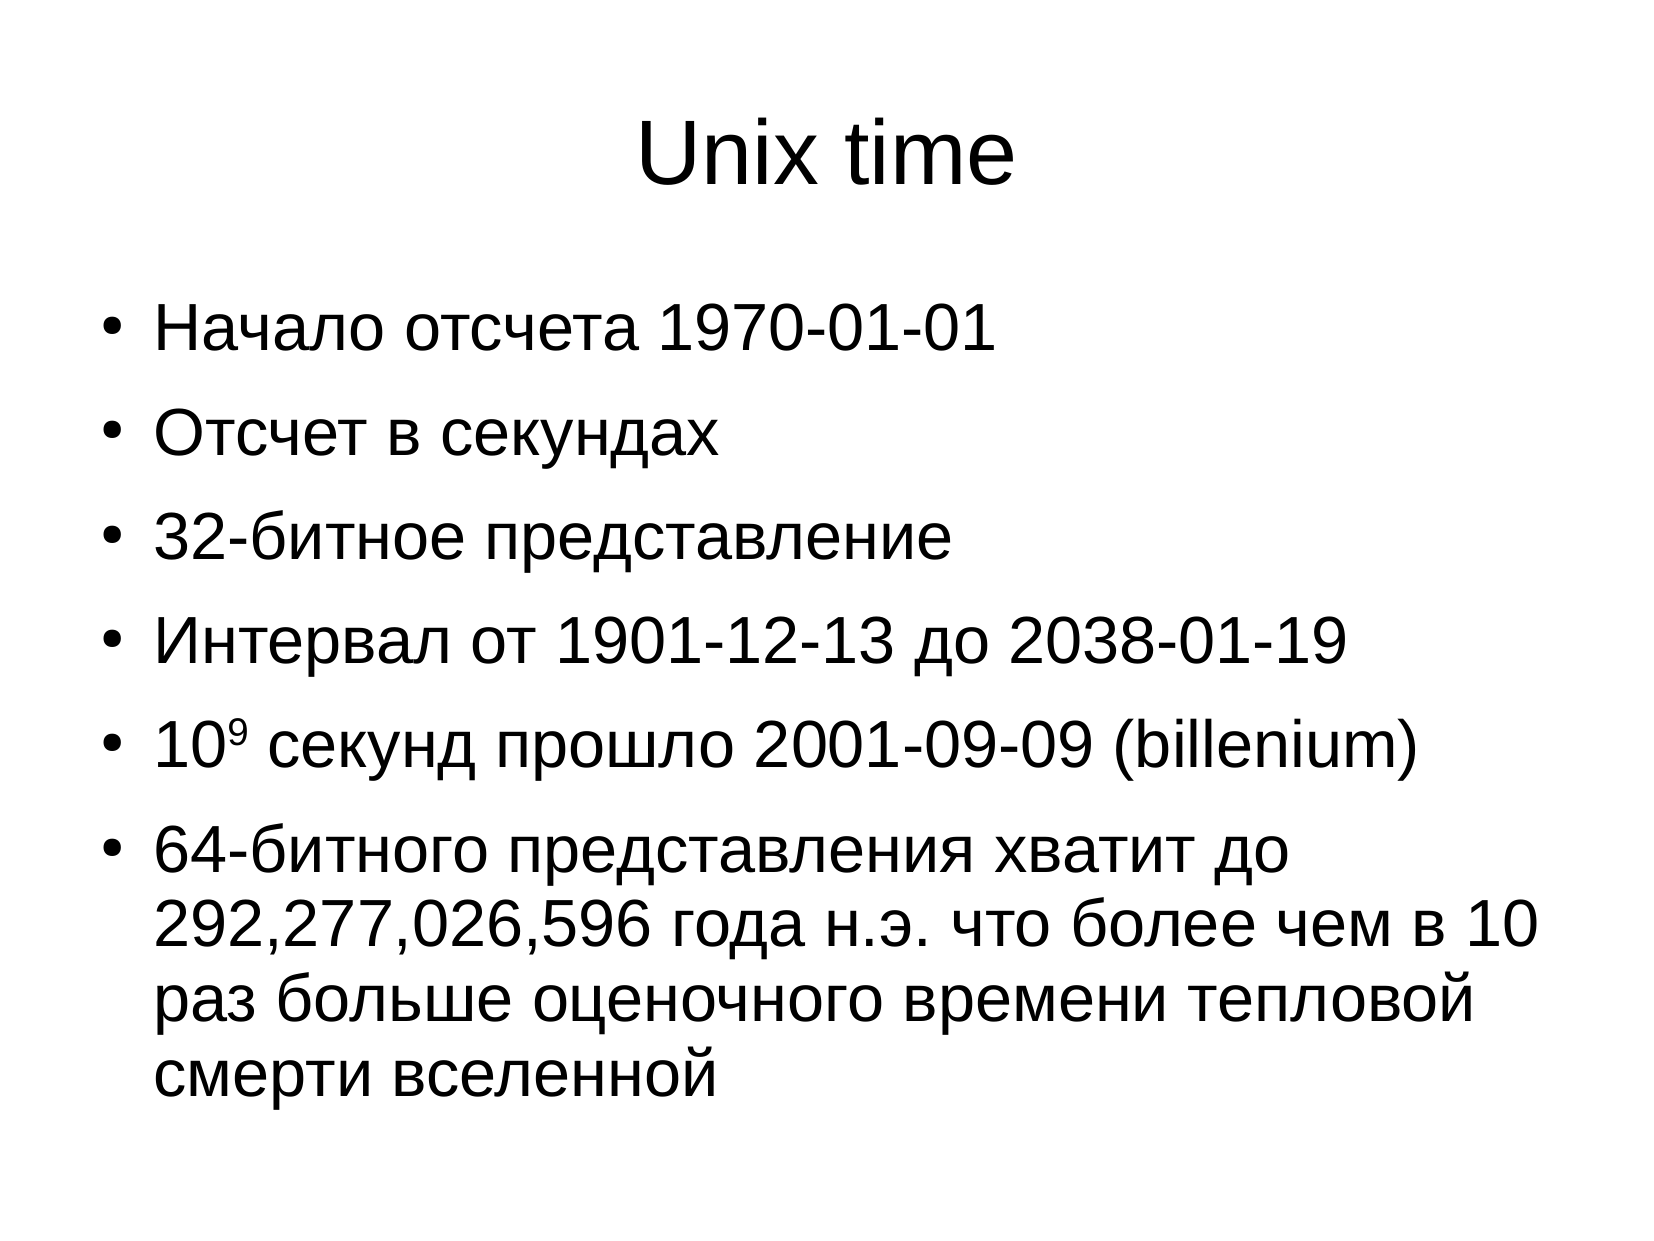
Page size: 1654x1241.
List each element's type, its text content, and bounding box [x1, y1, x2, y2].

title Unix time [82, 49, 1571, 257]
list Начало отсчета 1970-01-01 Отсчет в секундах 32-битное представление Интервал от 1901-12-13 до 2038-01-19 109 секунд прошло 2001-09-09 (billenium) 64-битного представления хватит до 292,277,026,596 года н.э. что более чем в 10 раз больше оценочного времени тепловой смерти вселенной [82, 290, 1571, 1201]
